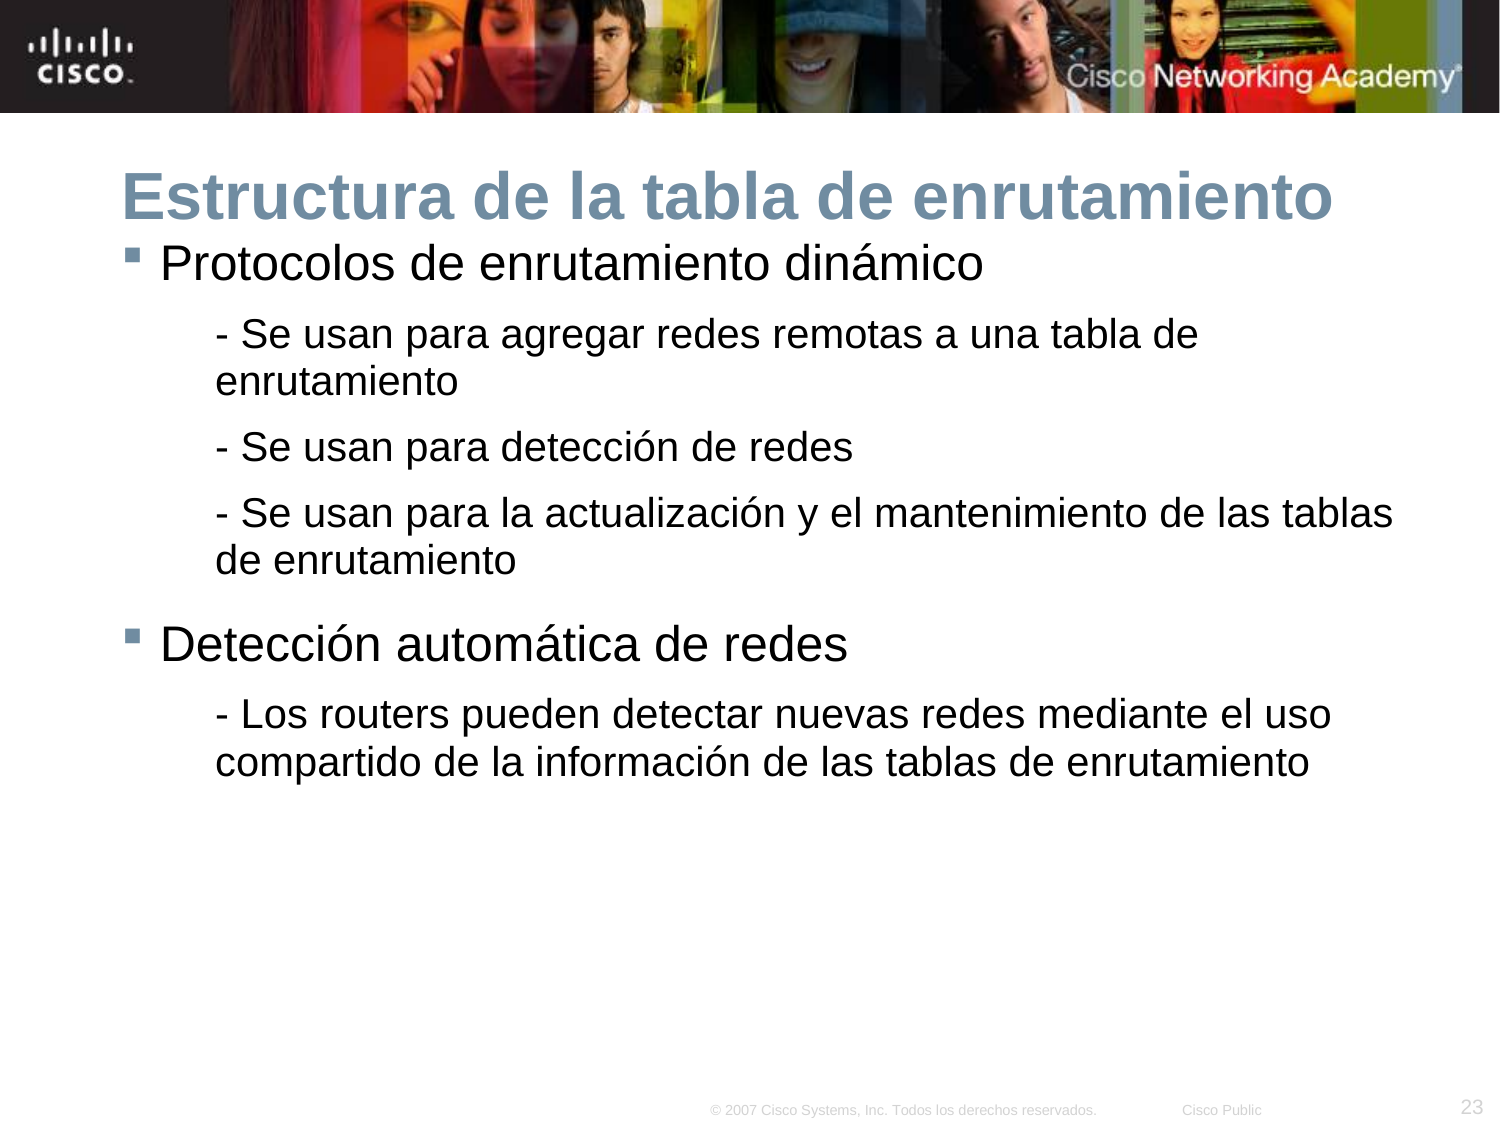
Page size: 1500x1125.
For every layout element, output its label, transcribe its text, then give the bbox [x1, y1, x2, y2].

list Protocolos de enrutamiento dinámico - Se usan para agregar redes remotas a una tabla de enrutamiento - Se usan para detección de redes - Se usan para la actualización y el mantenimiento de las tablas de enrutamiento Detección automática de redes - Los routers pueden detectar nuevas redes mediante el uso compartido de la información de las tablas de enrutamiento [107, 228, 1466, 1062]
title Estructura de la tabla de enrutamiento [107, 102, 1444, 228]
picture [0, 0, 1500, 113]
